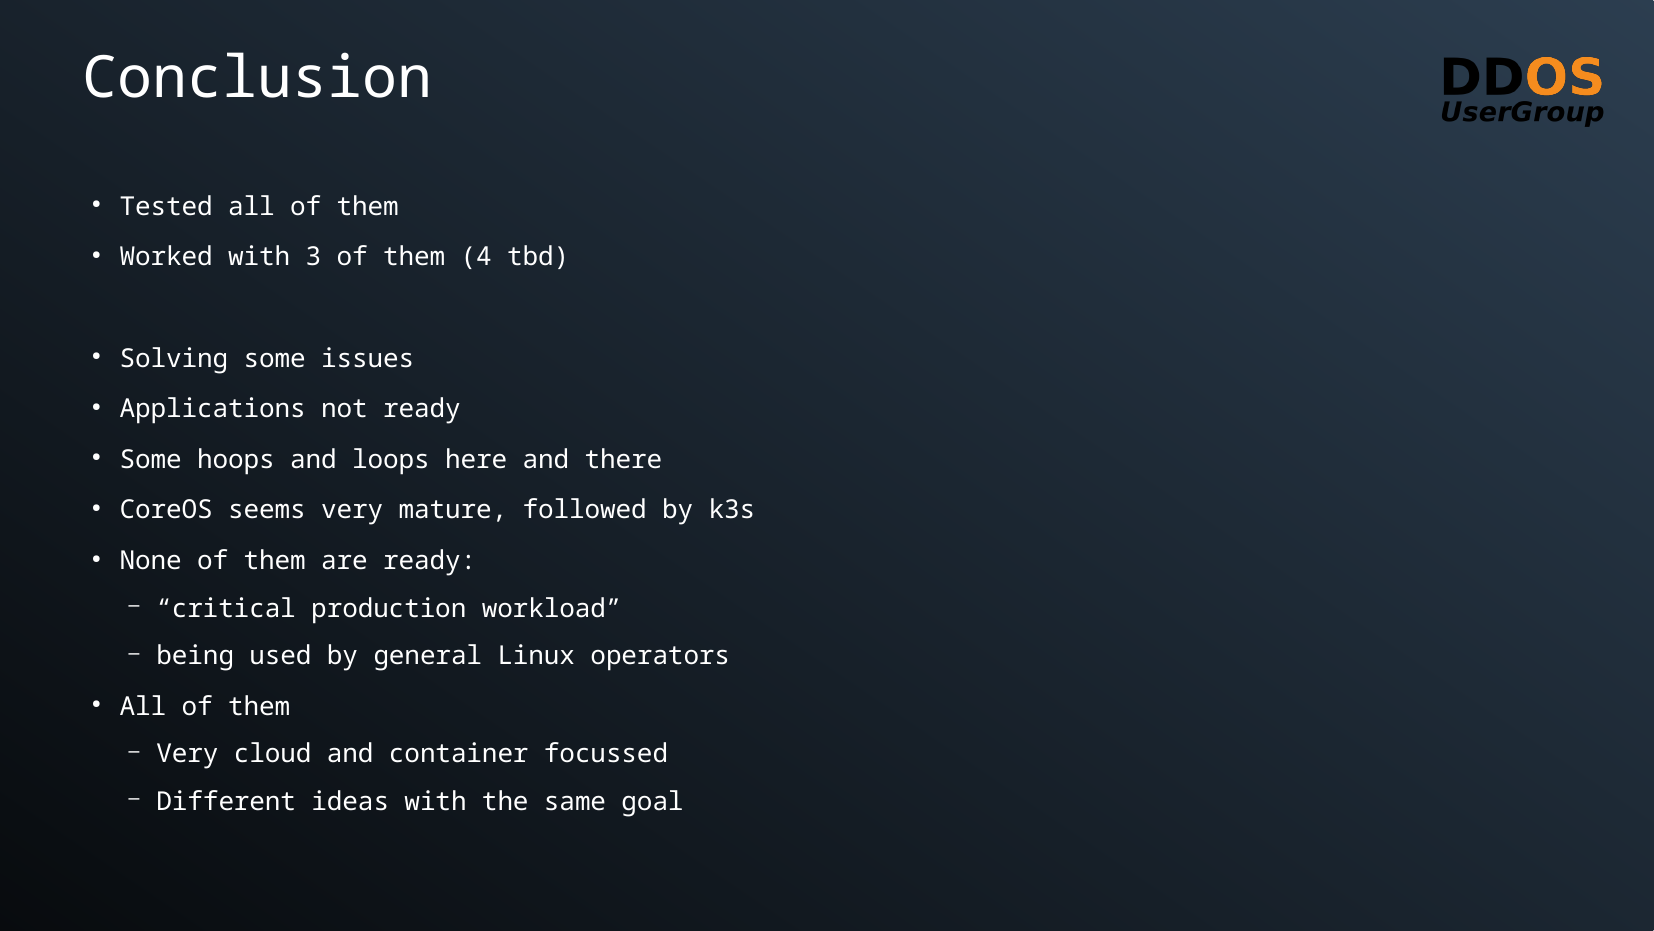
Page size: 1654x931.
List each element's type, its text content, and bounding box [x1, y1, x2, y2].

list Tested all of them Worked with 3 of them (4 tbd) Solving some issues Applications not ready Some hoops and loops here and there CoreOS seems very mature, followed by k3s None of them are ready: “critical production workload” being used by general Linux operators All of them Very cloud and container focussed Different ideas with the same goal [82, 187, 1571, 826]
title Conclusion [82, 37, 1388, 113]
picture [1432, 37, 1613, 150]
